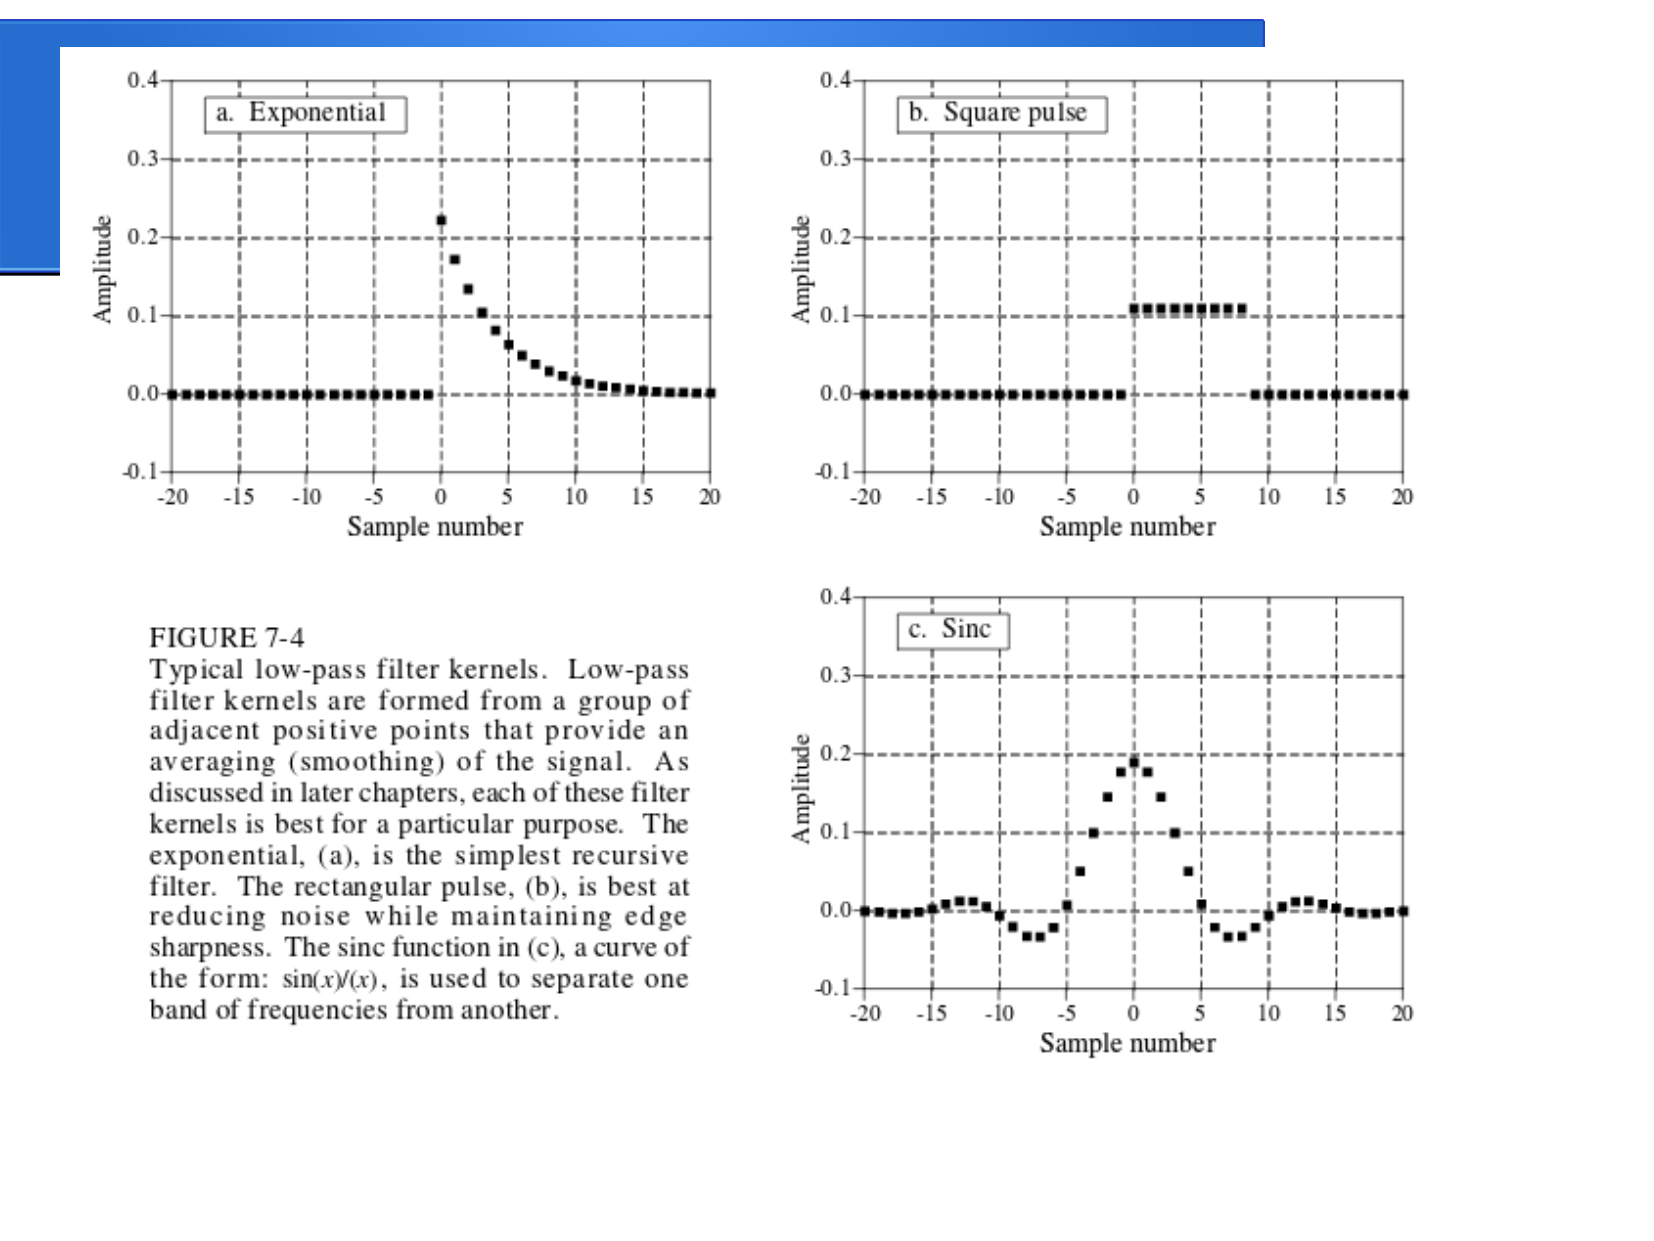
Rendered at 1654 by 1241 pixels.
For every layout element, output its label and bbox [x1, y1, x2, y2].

picture [60, 47, 1467, 1081]
